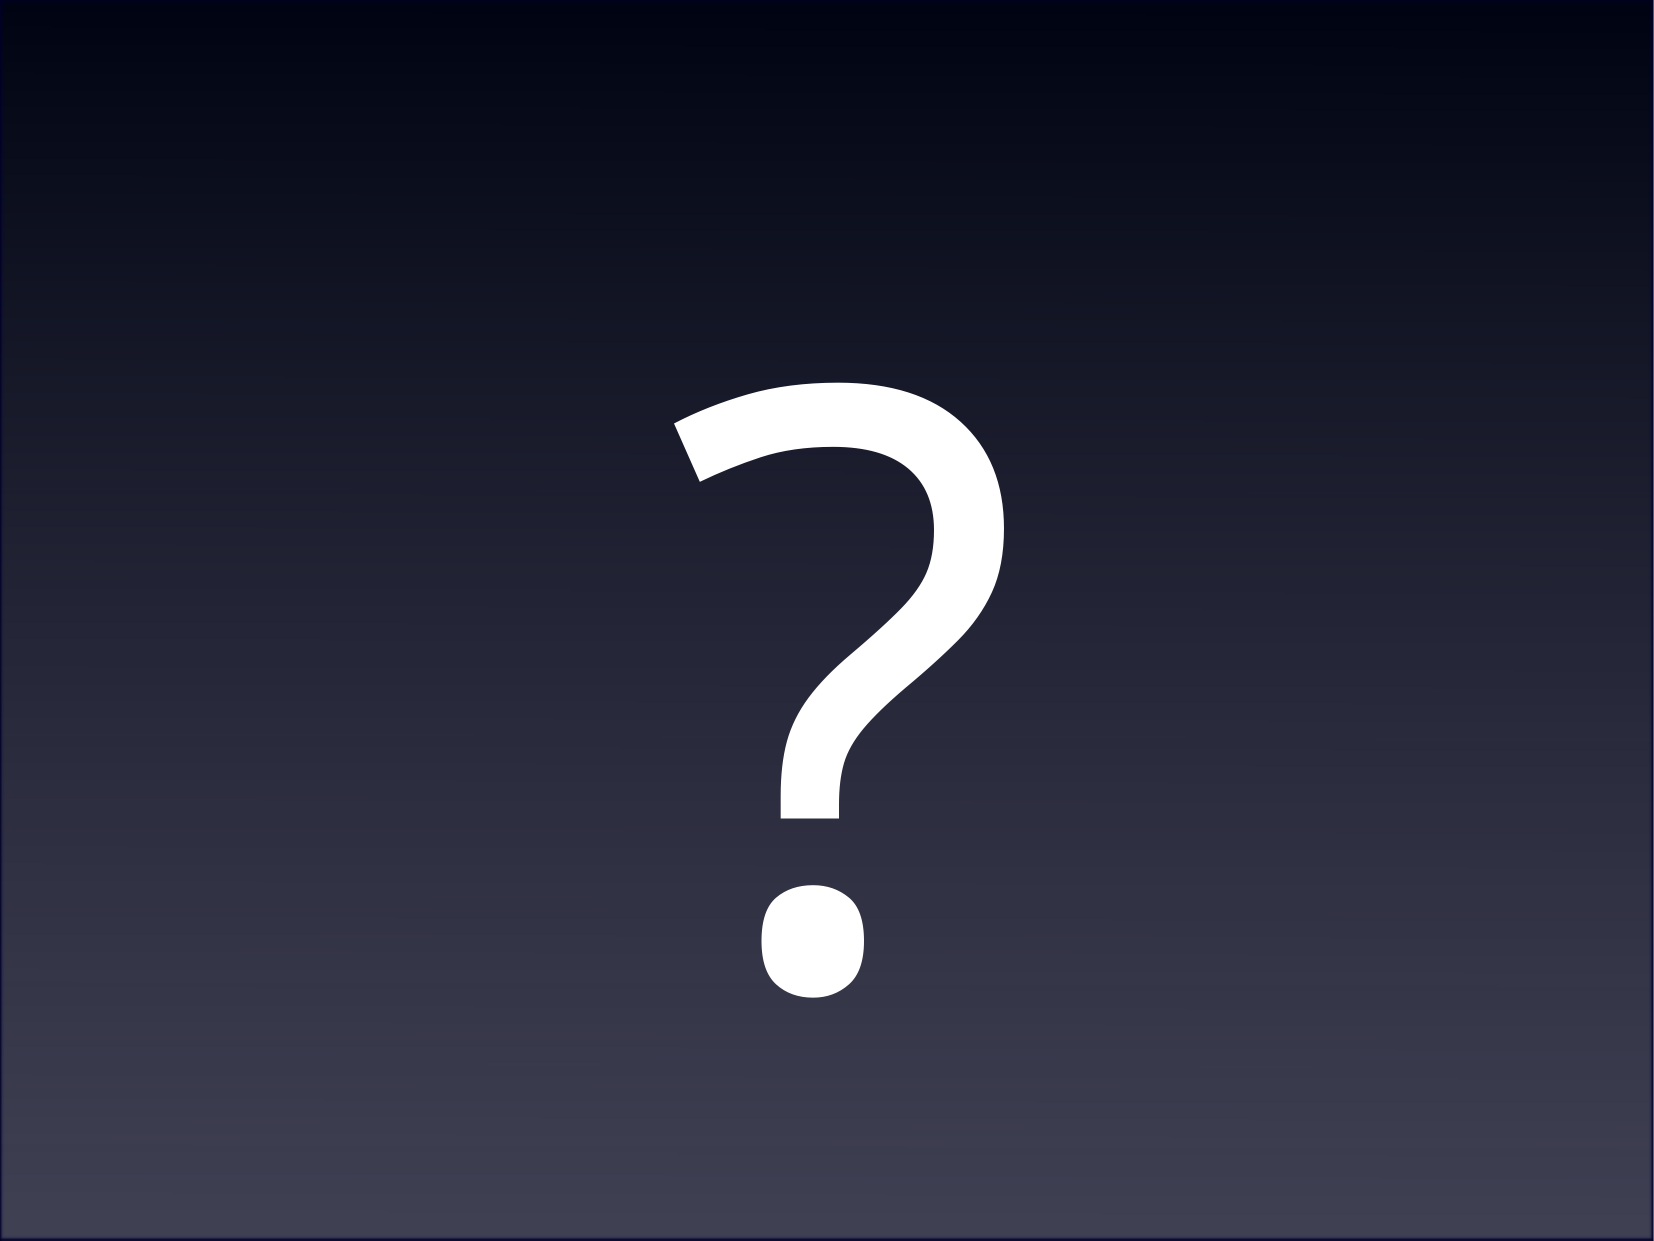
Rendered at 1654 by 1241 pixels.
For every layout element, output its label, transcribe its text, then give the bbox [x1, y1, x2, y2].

text_box ? [649, 88, 827, 1071]
picture [0, 0, 1654, 1241]
